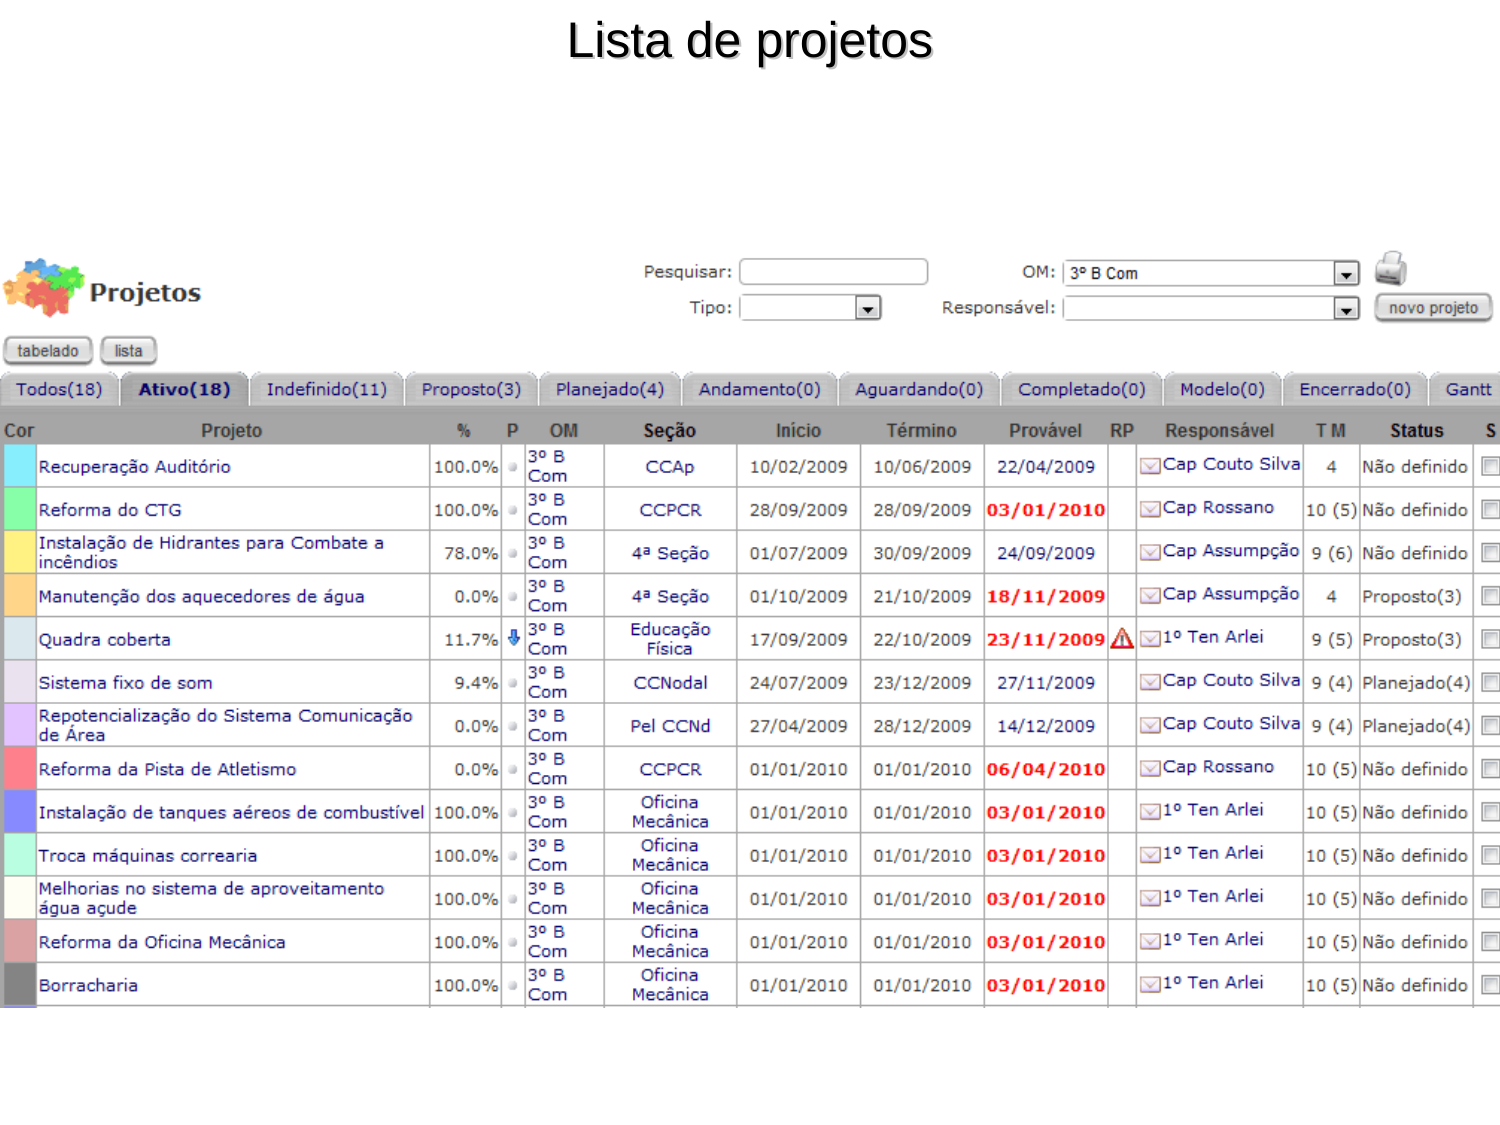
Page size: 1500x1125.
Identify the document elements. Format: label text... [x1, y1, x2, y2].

text_box Lista de projetos [0, 0, 1500, 76]
picture [0, 248, 1500, 1008]
